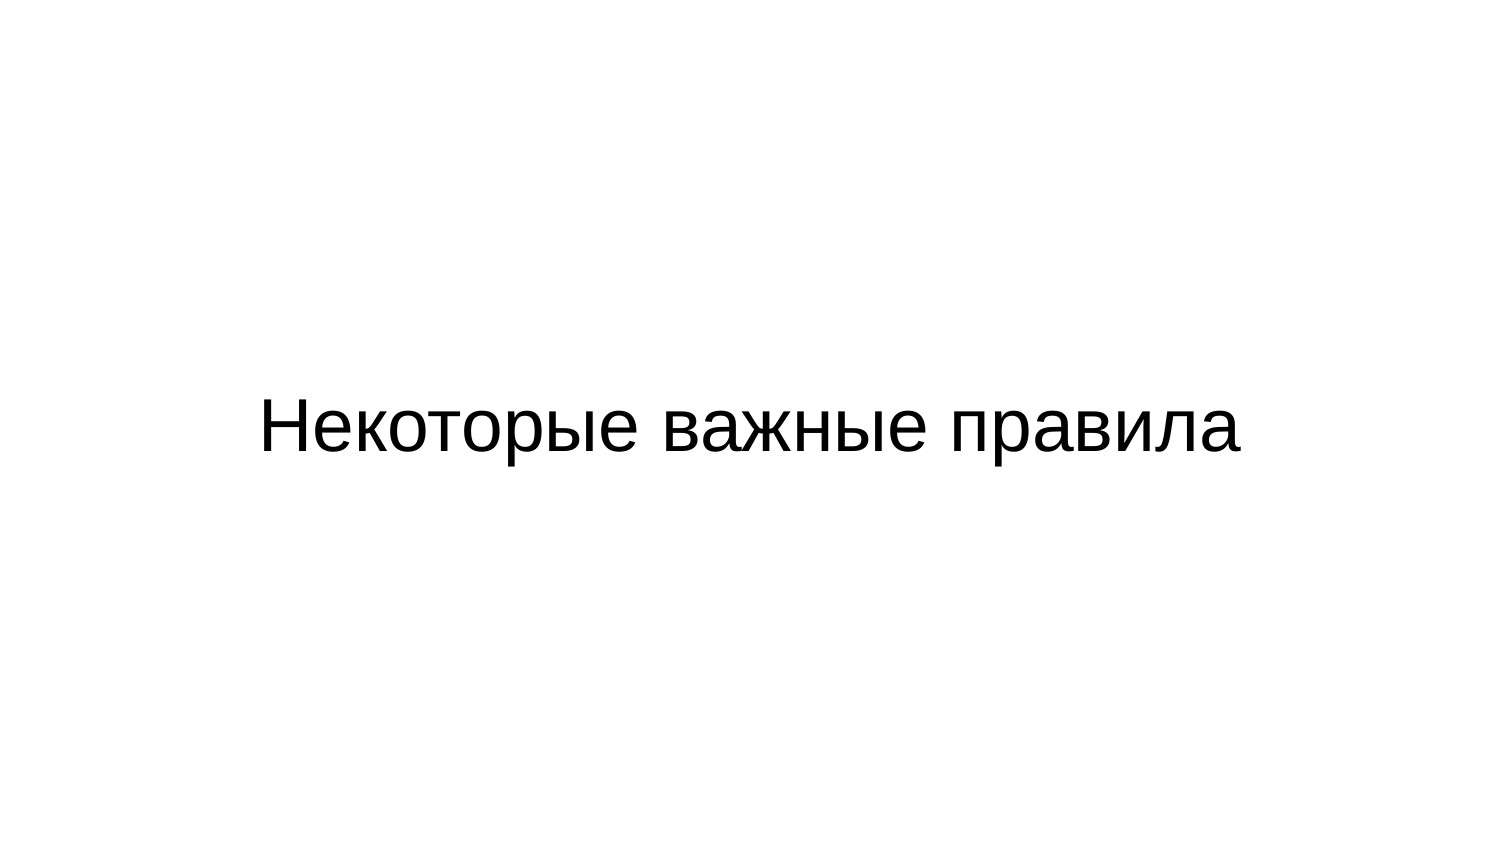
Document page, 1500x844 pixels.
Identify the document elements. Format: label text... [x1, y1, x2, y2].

title Некоторые важные правила [51, 352, 1449, 491]
